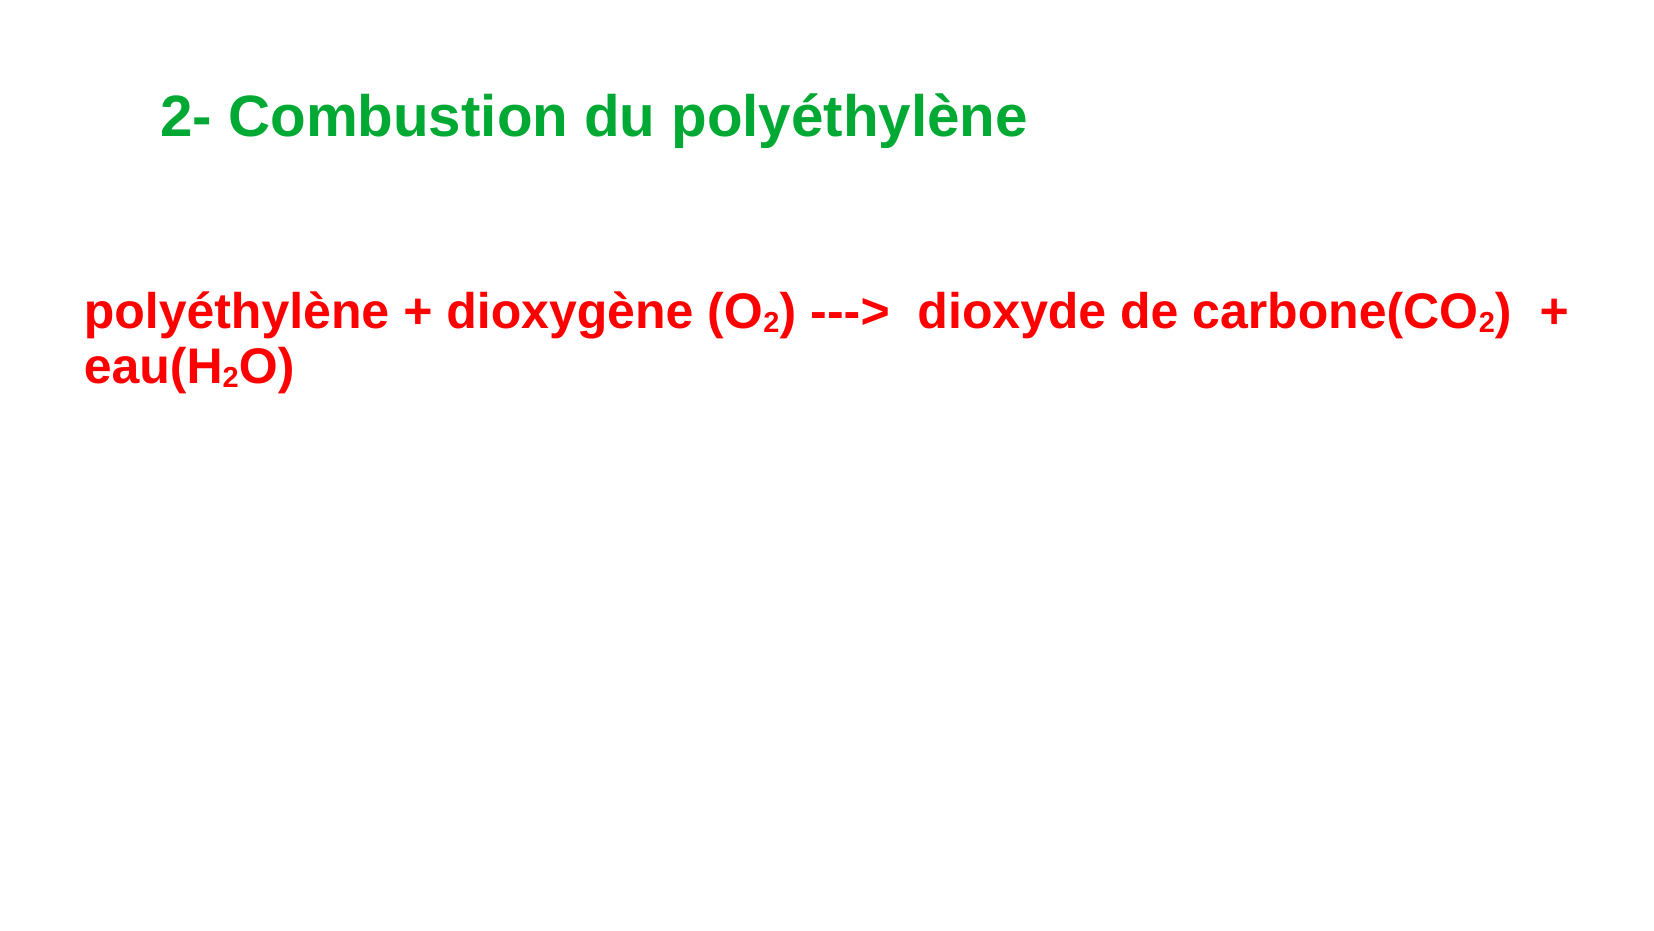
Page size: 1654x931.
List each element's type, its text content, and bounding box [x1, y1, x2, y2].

text_box 2- Combustion du polyéthylène [75, 76, 1088, 157]
text_box polyéthylène + dioxygène (O2) ---> dioxyde de carbone(CO2) + eau(H2O) [69, 275, 1645, 402]
